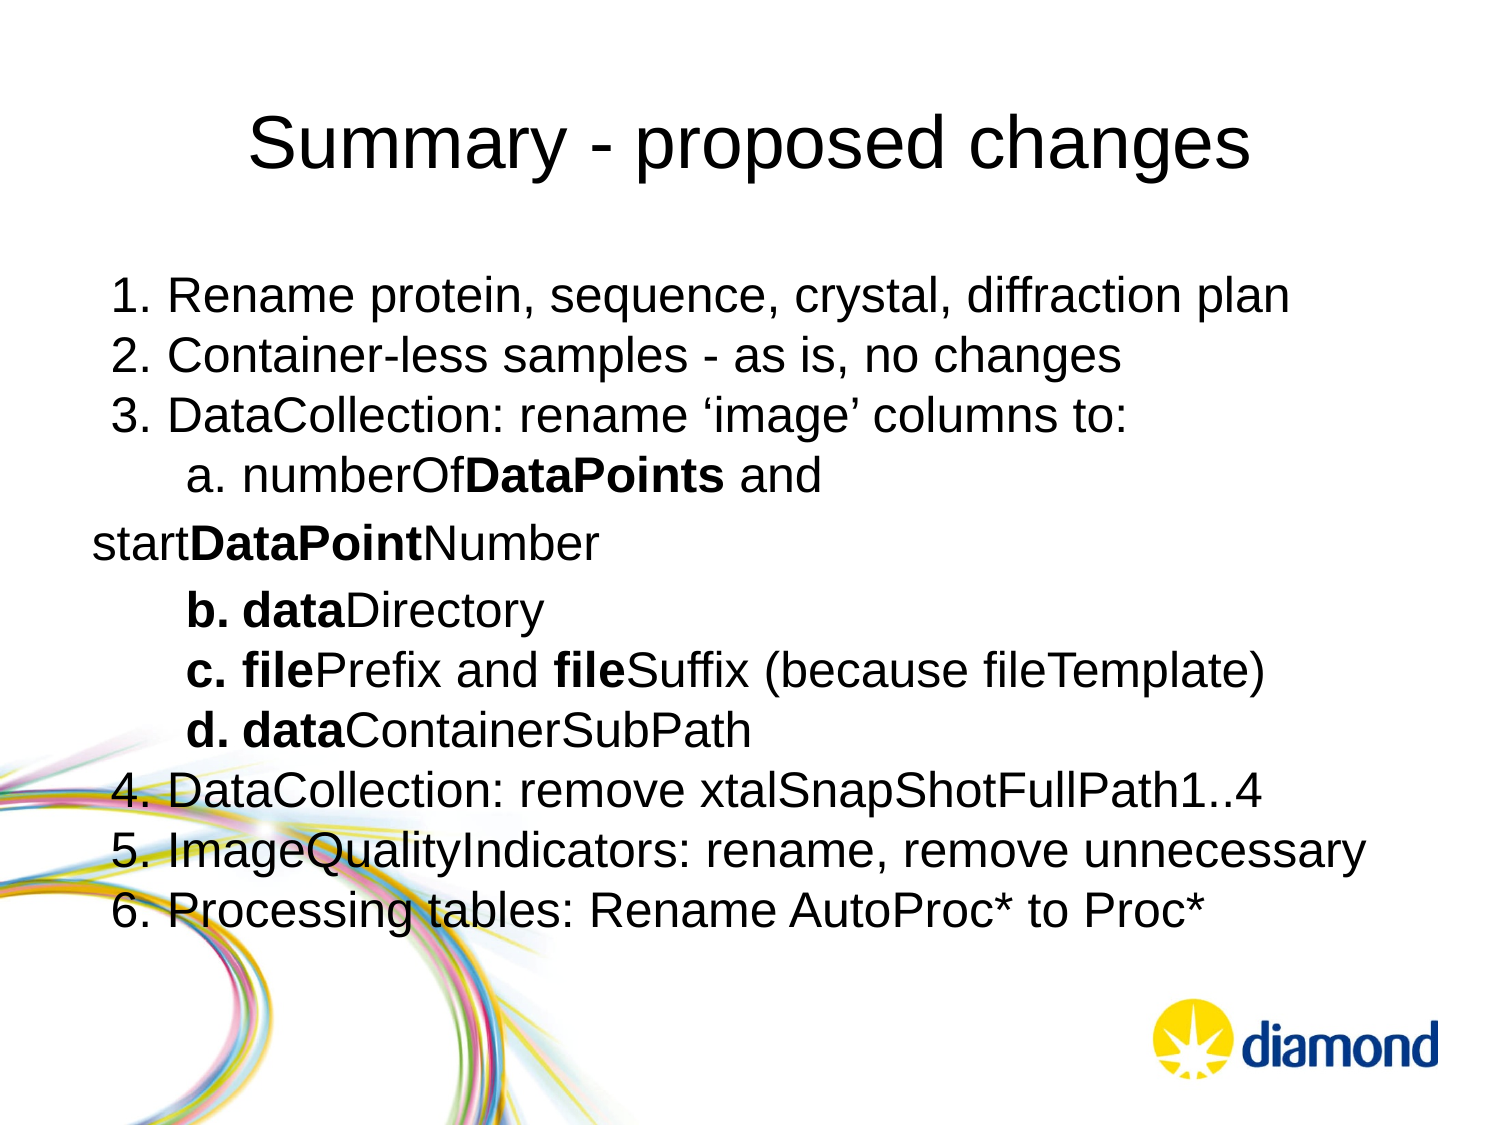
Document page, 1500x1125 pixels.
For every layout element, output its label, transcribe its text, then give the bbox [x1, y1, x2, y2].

list Rename protein, sequence, crystal, diffraction plan Container-less samples - as is, no changes DataCollection: rename ‘image’ columns to: numberOfDataPoints and startDataPointNumber dataDirectory filePrefix and fileSuffix (because fileTemplate) dataContainerSubPath DataCollection: remove xtalSnapShotFullPath1..4 ImageQualityIndicators: rename, remove unnecessary Processing tables: Rename AutoProc* to Proc* [76, 255, 1427, 998]
picture [0, 587, 1438, 1125]
title Summary - proposed changes [75, 45, 1425, 233]
